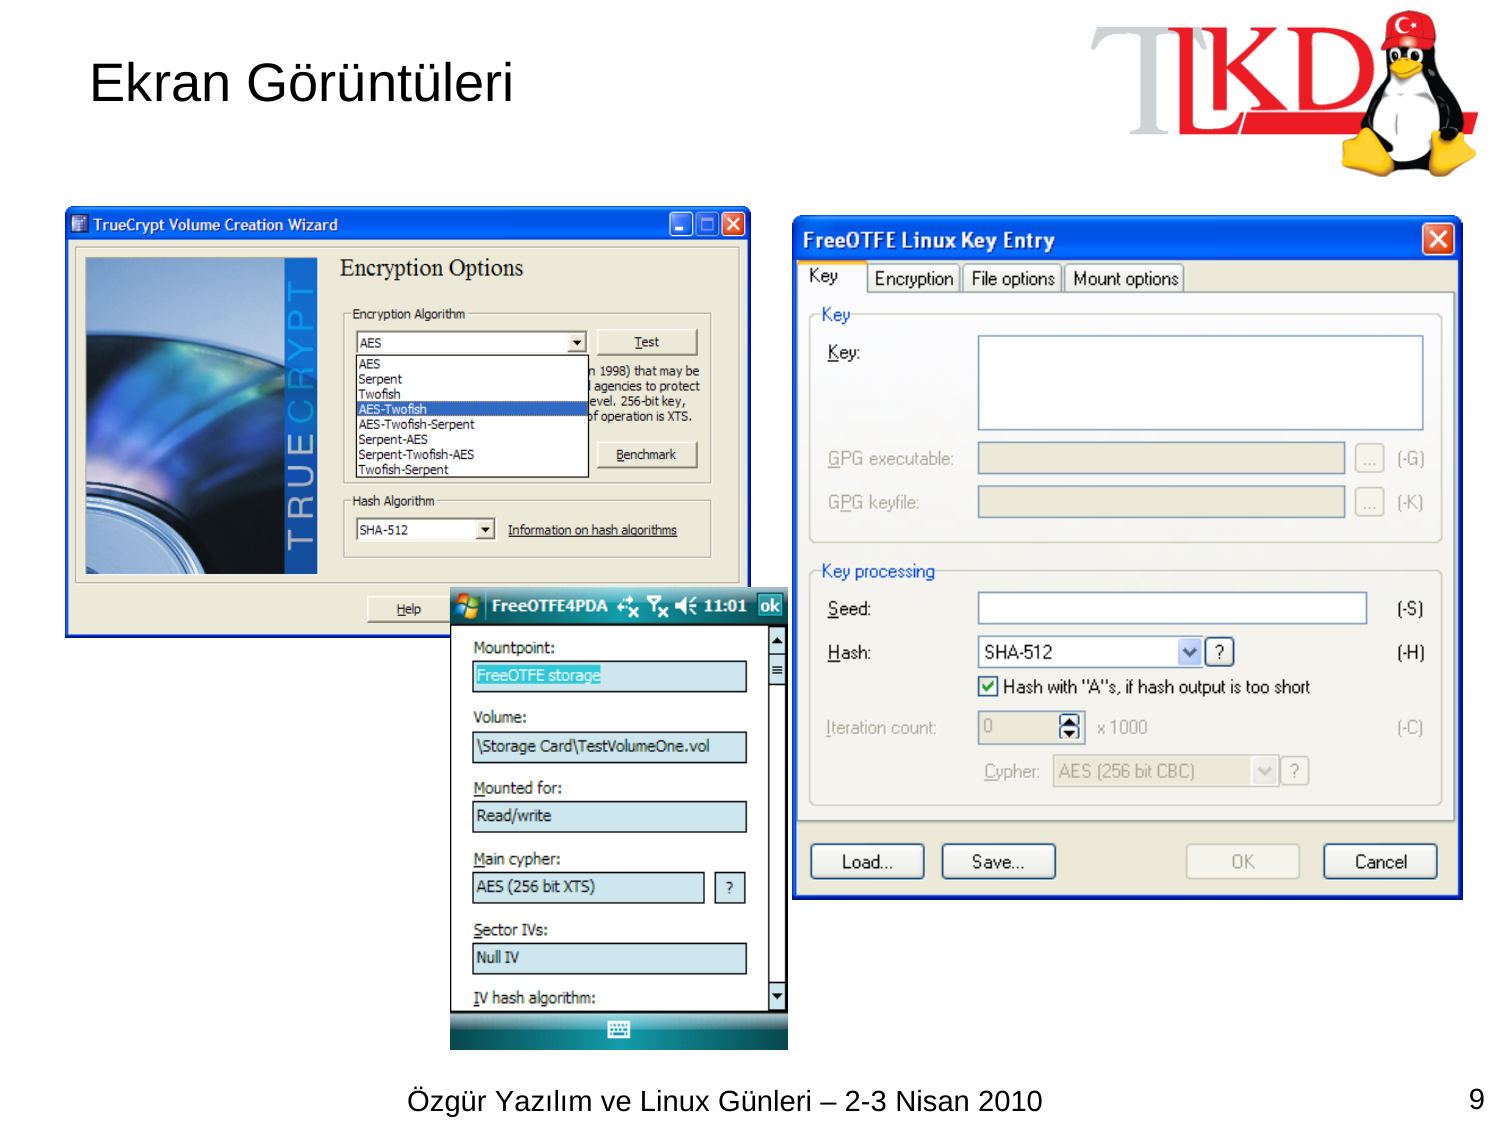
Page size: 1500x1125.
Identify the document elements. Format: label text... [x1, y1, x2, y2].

title Ekran Görüntüleri [75, 45, 1070, 151]
picture [65, 206, 788, 1051]
picture [1087, 0, 1491, 188]
picture [792, 215, 1463, 901]
